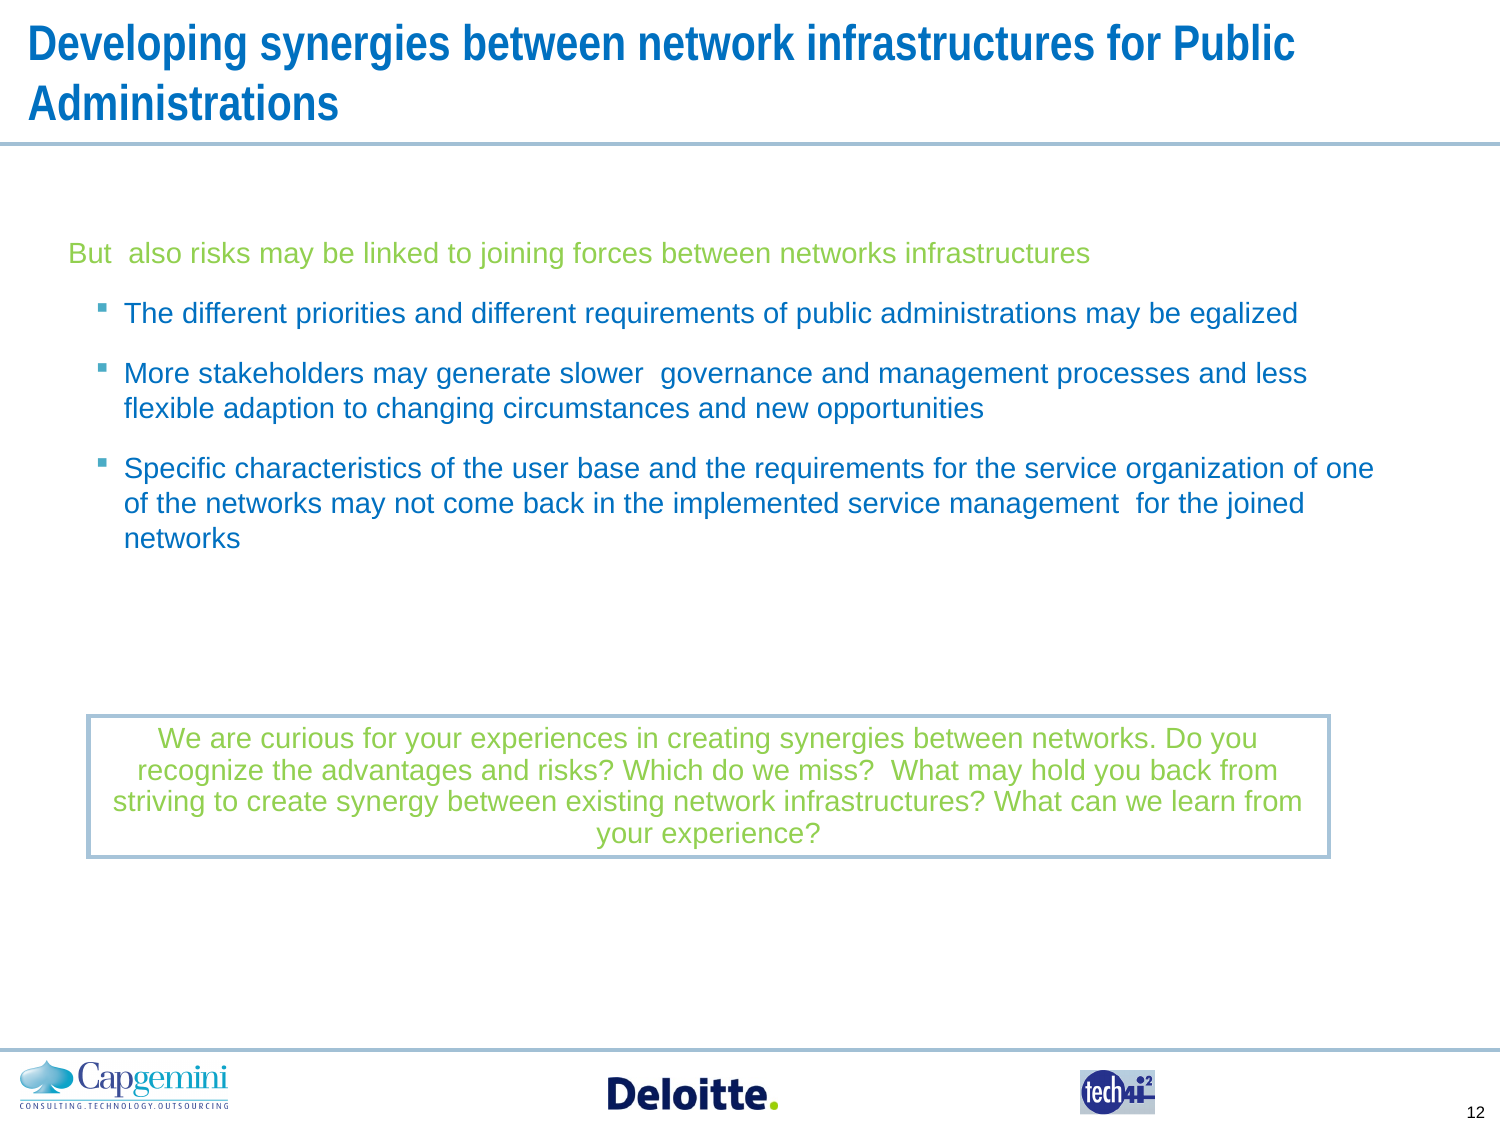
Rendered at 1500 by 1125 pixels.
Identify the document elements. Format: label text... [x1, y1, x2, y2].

picture [20, 1060, 228, 1109]
title Developing synergies between network infrastructures for Public Administrations [12, 2, 1488, 138]
text_box We are curious for your experiences in creating synergies between networks. Do you recognize the advantages and risks? Which do we miss? What may hold you back from striving to create synergy between existing network infrastructures? What can we learn from your experience? [88, 716, 1329, 858]
list But also risks may be linked to joining forces between networks infrastructures The different priorities and different requirements of public administrations may be egalized More stakeholders may generate slower governance and management processes and less flexible adaption to changing circumstances and new opportunities Specific characteristics of the user base and the requirements for the service organization of one of the networks may not come back in the implemented service management for the joined networks [53, 226, 1417, 873]
text_box <number> [1149, 1101, 1500, 1125]
picture [608, 1077, 778, 1110]
picture [1080, 1070, 1155, 1115]
